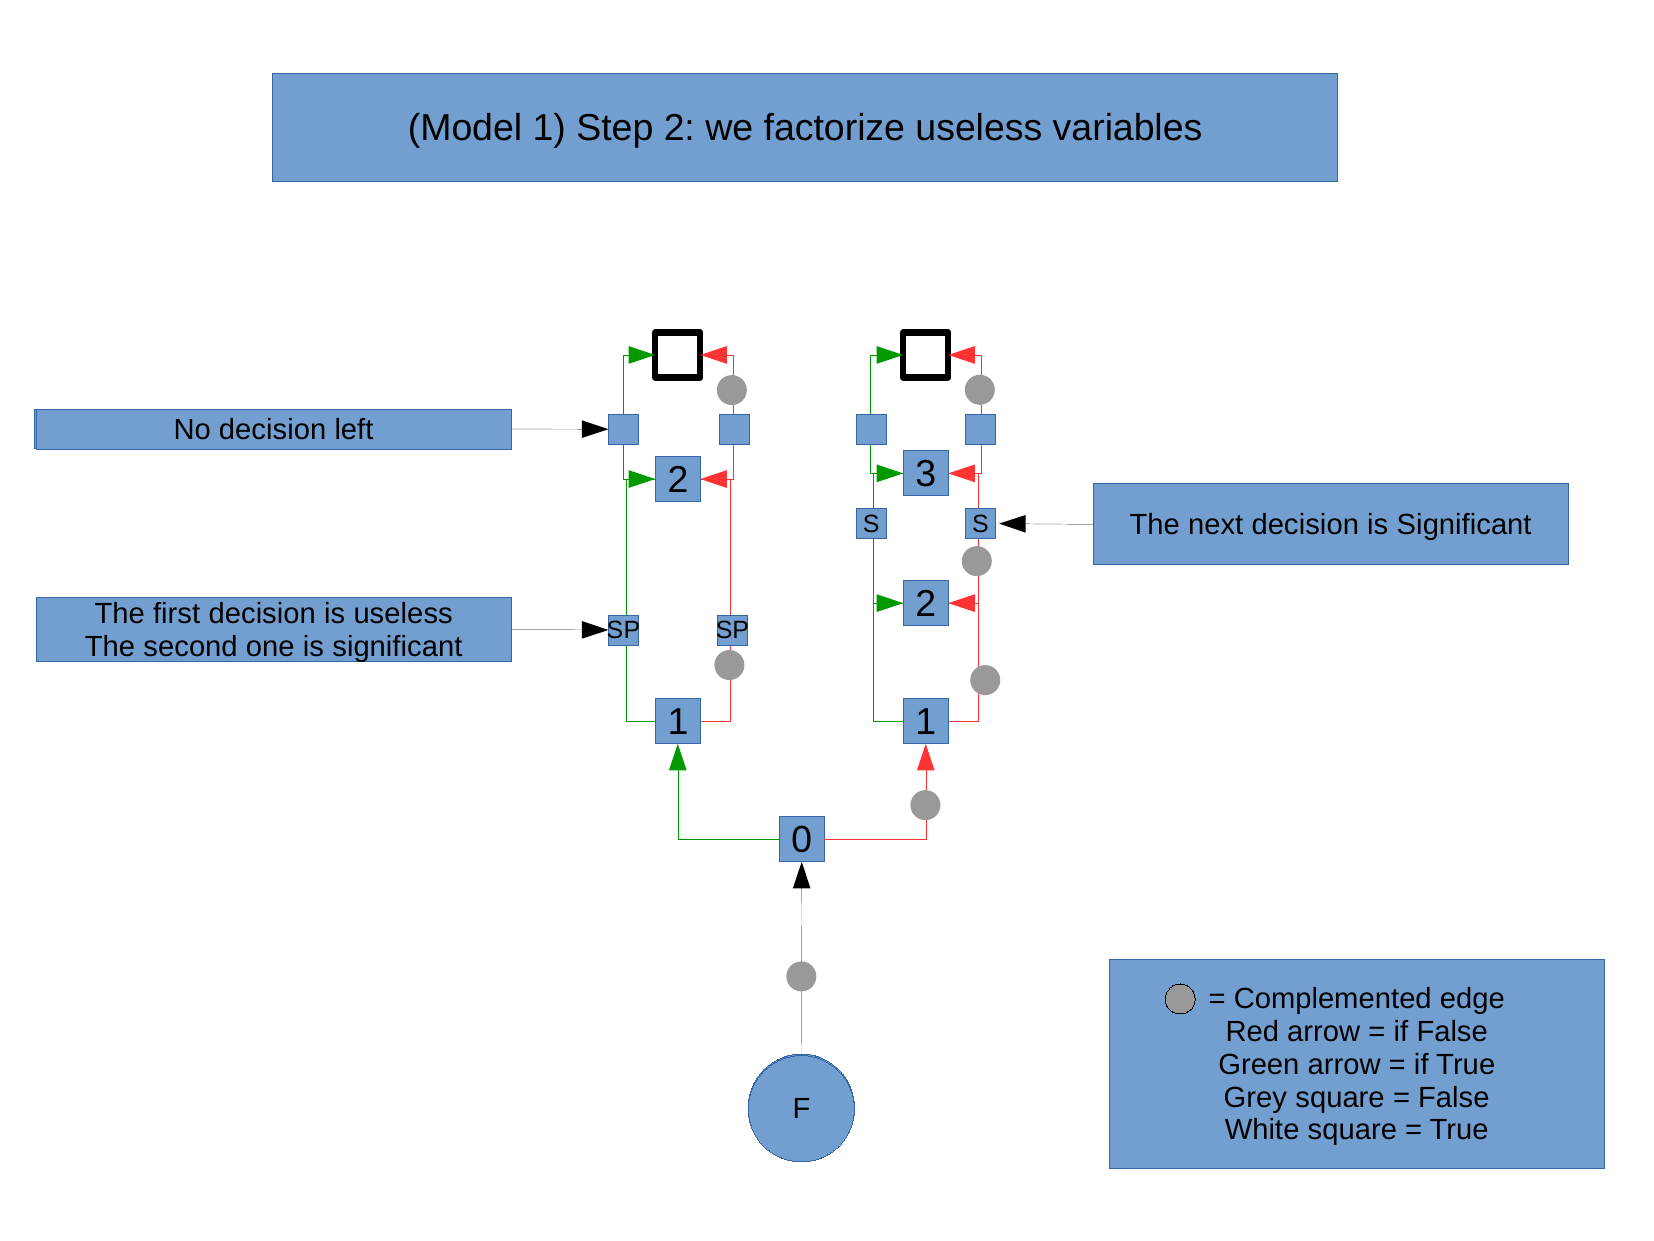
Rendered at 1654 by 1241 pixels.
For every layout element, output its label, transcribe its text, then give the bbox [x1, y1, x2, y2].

text_box [655, 332, 701, 378]
text_box [961, 546, 992, 577]
text_box 2 [655, 456, 701, 502]
text_box The next decision is Significant [1093, 483, 1569, 565]
text_box SP [608, 627, 619, 636]
text_box [965, 414, 996, 445]
text_box [716, 375, 747, 406]
text_box [1165, 983, 1196, 1014]
text_box SP [717, 627, 728, 636]
text_box F [748, 1055, 855, 1162]
text_box SP [717, 615, 748, 646]
text_box 3 [903, 450, 949, 496]
text_box [786, 961, 817, 992]
text_box [910, 790, 941, 821]
text_box [903, 332, 949, 378]
text_box [856, 414, 887, 445]
text_box [964, 374, 995, 405]
text_box = Complemented edge Red arrow = if False Green arrow = if True Grey square = False White square = True [1109, 959, 1605, 1169]
text_box S [856, 508, 887, 539]
text_box SP [608, 615, 639, 646]
text_box 1 [903, 698, 949, 744]
text_box [719, 414, 750, 445]
text_box [714, 650, 745, 681]
text_box The first decision is useless The second one is significant [36, 597, 512, 662]
text_box [608, 414, 639, 445]
text_box (Model 1) Step 2: we factorize useless variables [272, 73, 1338, 182]
text_box 1 [655, 698, 701, 744]
text_box 2 [903, 580, 949, 626]
text_box S [965, 508, 996, 539]
text_box 0 [779, 816, 825, 862]
text_box [970, 665, 1001, 696]
text_box No decision left [36, 409, 512, 450]
